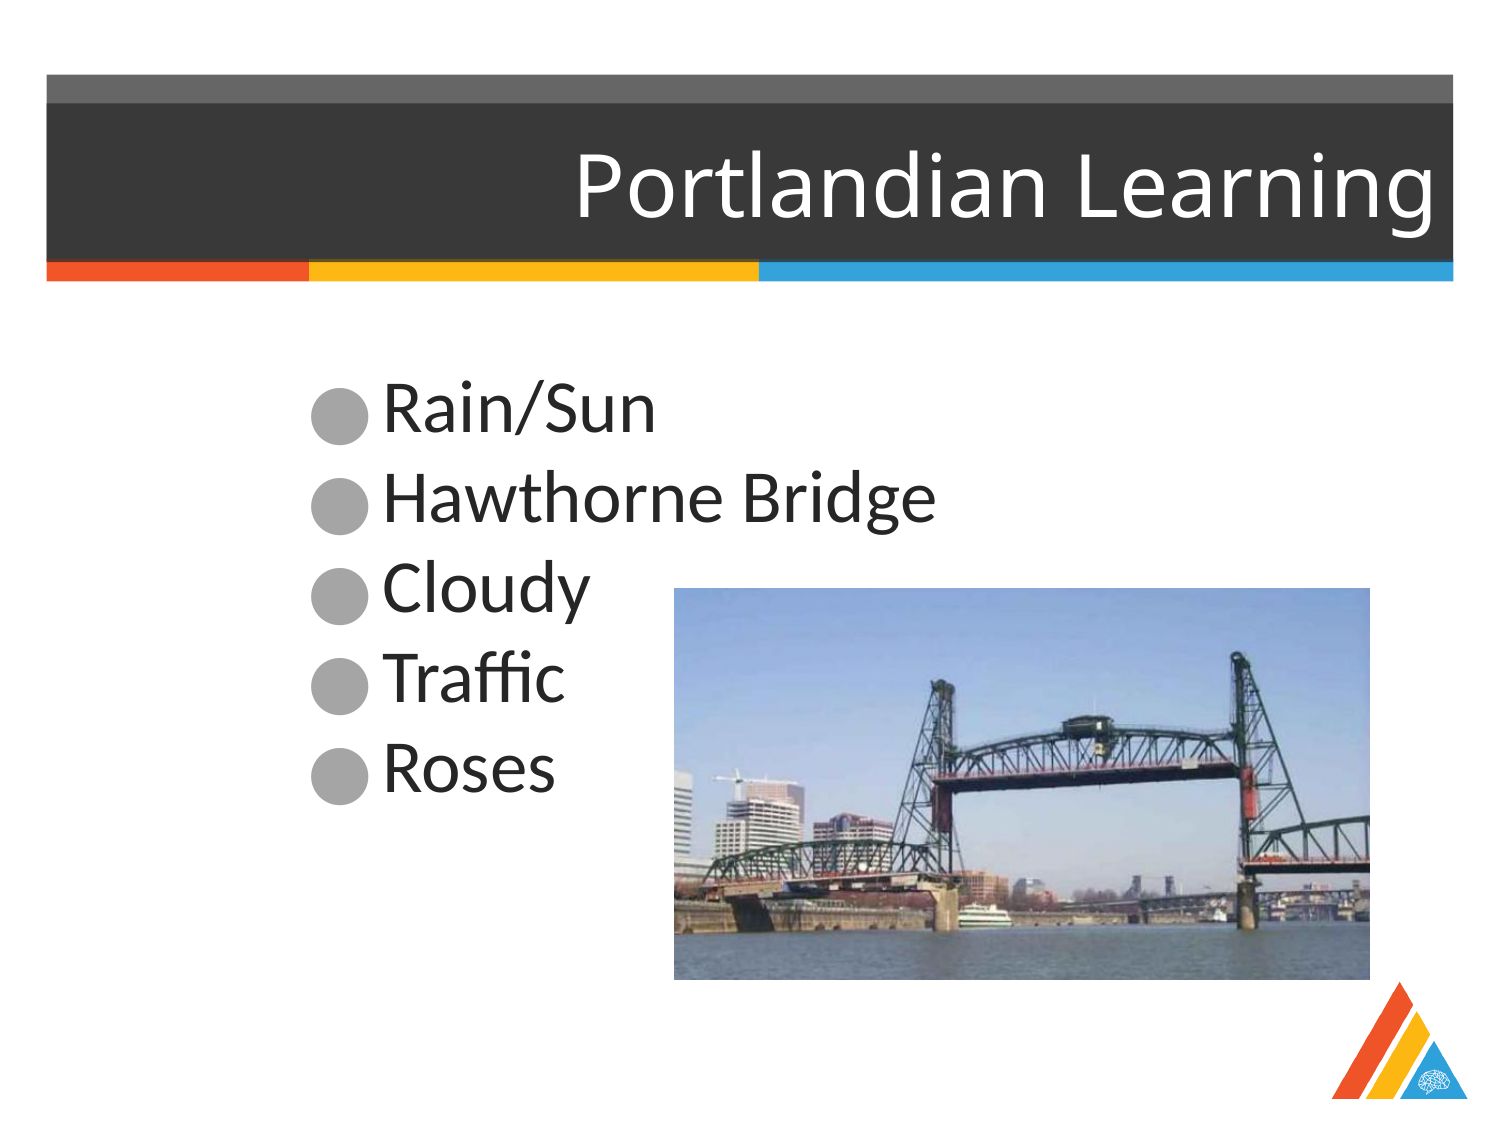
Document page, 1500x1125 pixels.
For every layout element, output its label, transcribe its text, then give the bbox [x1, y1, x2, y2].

list Rain/Sun Hawthorne Bridge Cloudy Traffic Roses [292, 350, 1454, 1005]
picture [1331, 981, 1468, 1099]
title Portlandian Learning [46, 103, 1454, 263]
picture [674, 588, 1370, 980]
